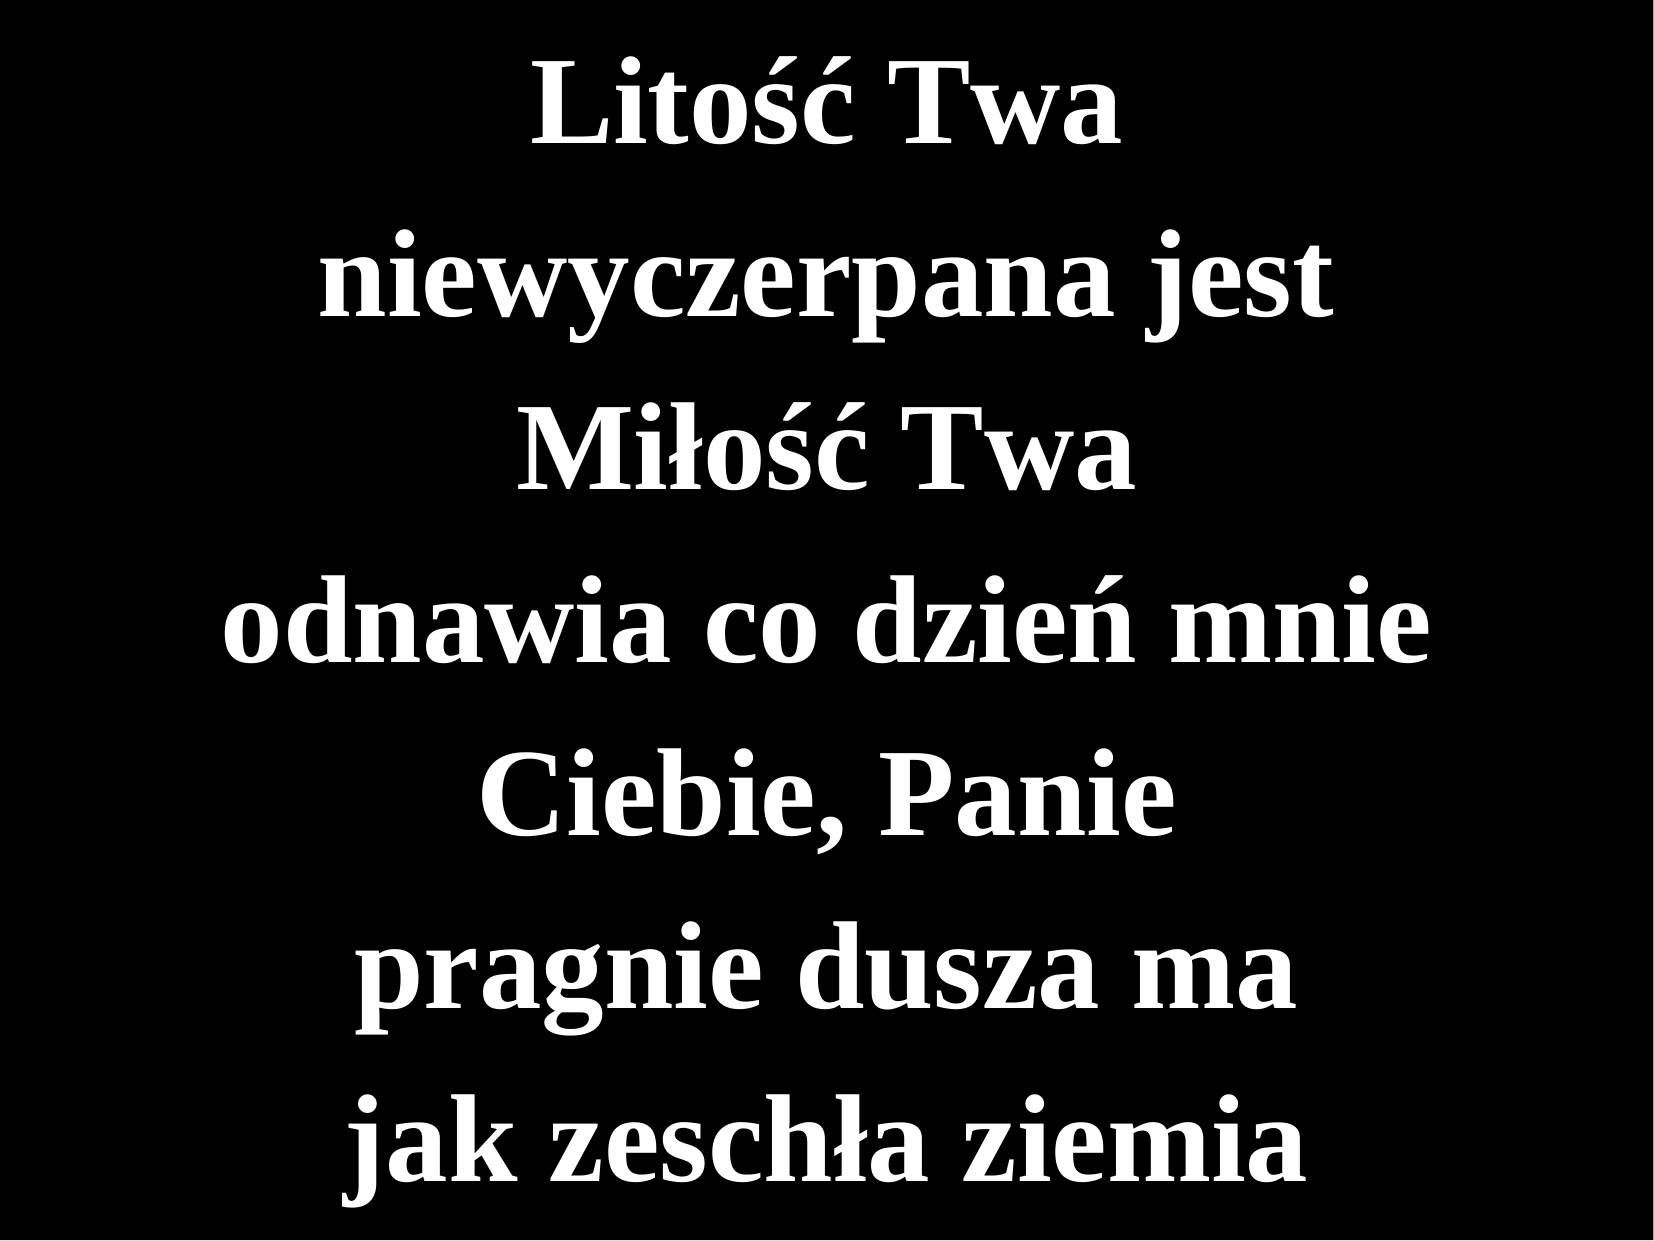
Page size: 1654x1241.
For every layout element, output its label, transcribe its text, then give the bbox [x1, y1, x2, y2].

title Litość Twa ppp niewyczerpana jest ppp Miłość Twa ppp odnawia co dzień mnie ppp Ciebie, Panie ppp pragnie dusza ma ppp jak zeschła ziemia [0, 0, 1654, 1241]
